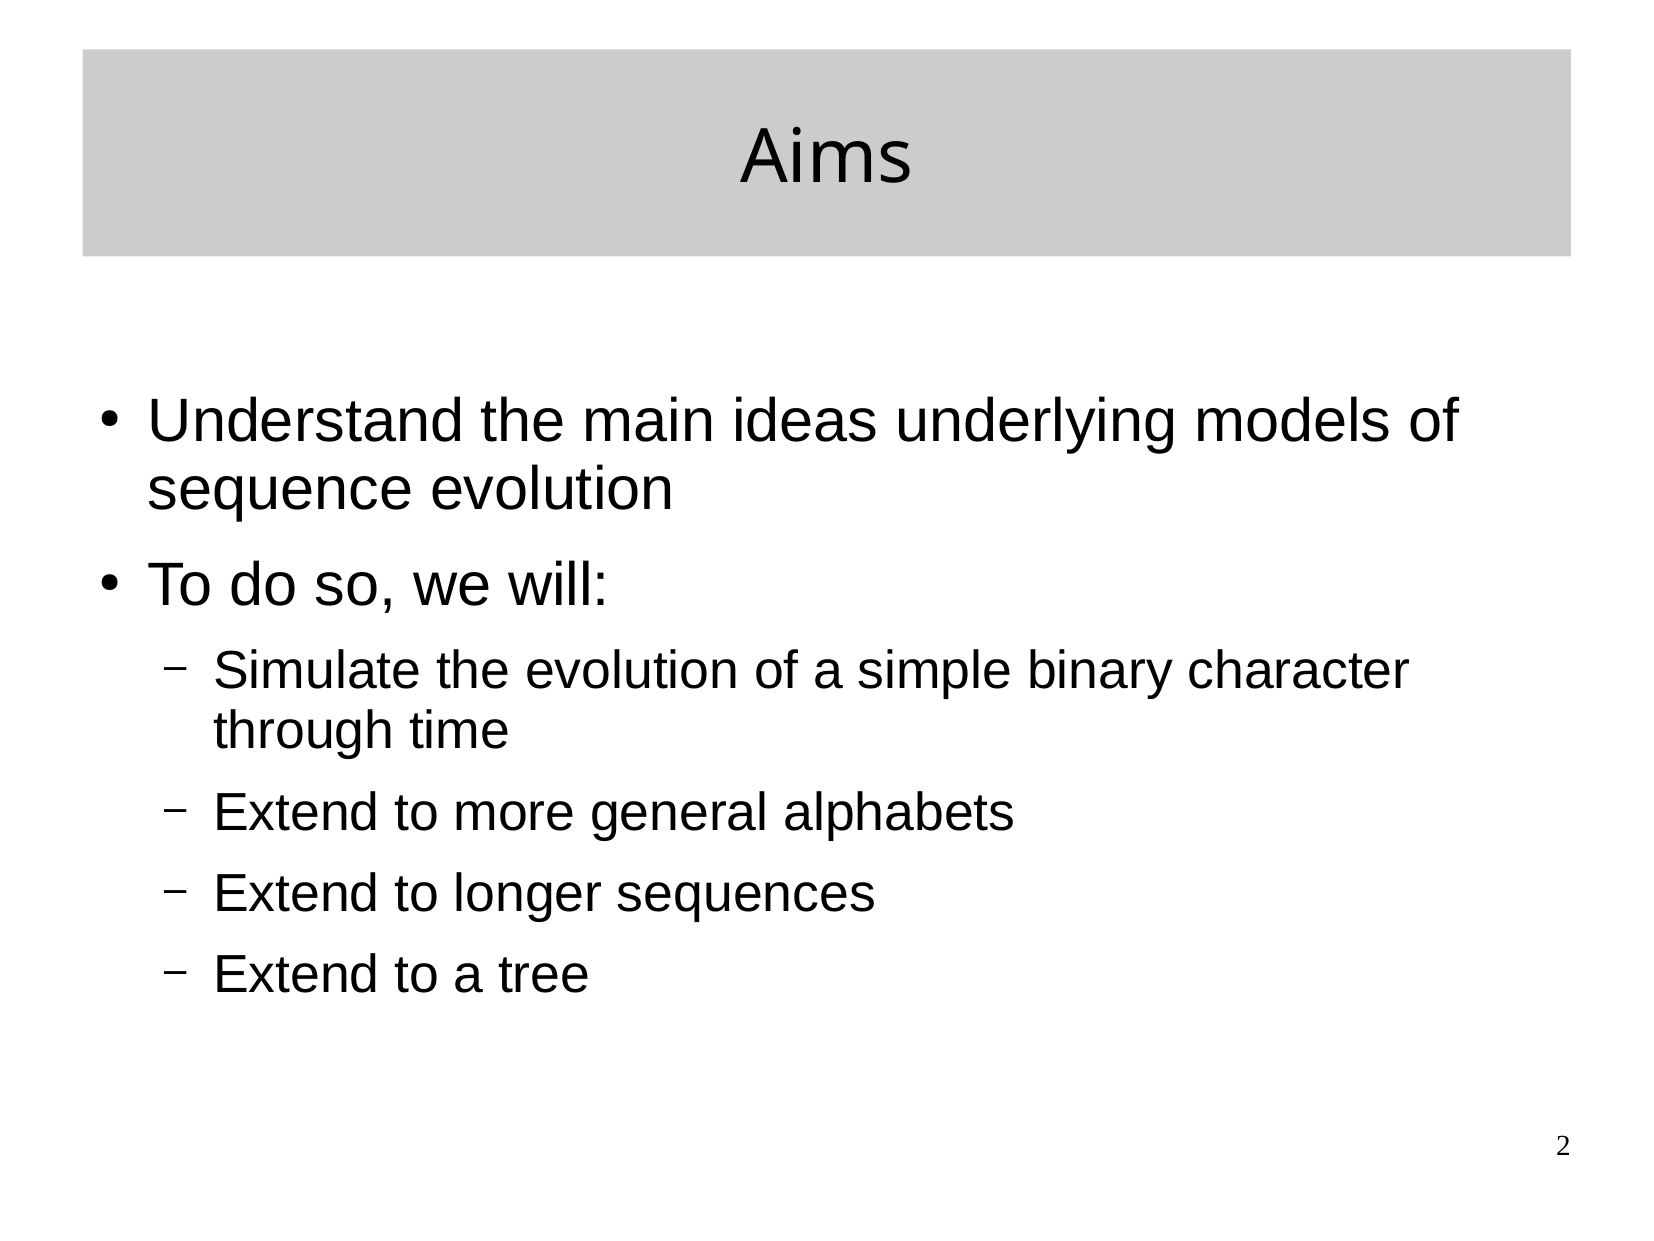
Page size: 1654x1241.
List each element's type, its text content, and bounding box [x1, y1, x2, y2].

title Aims [82, 49, 1571, 257]
list Understand the main ideas underlying models of sequence evolution To do so, we will: Simulate the evolution of a simple binary character through time Extend to more general alphabets Extend to longer sequences Extend to a tree [82, 290, 1571, 1010]
